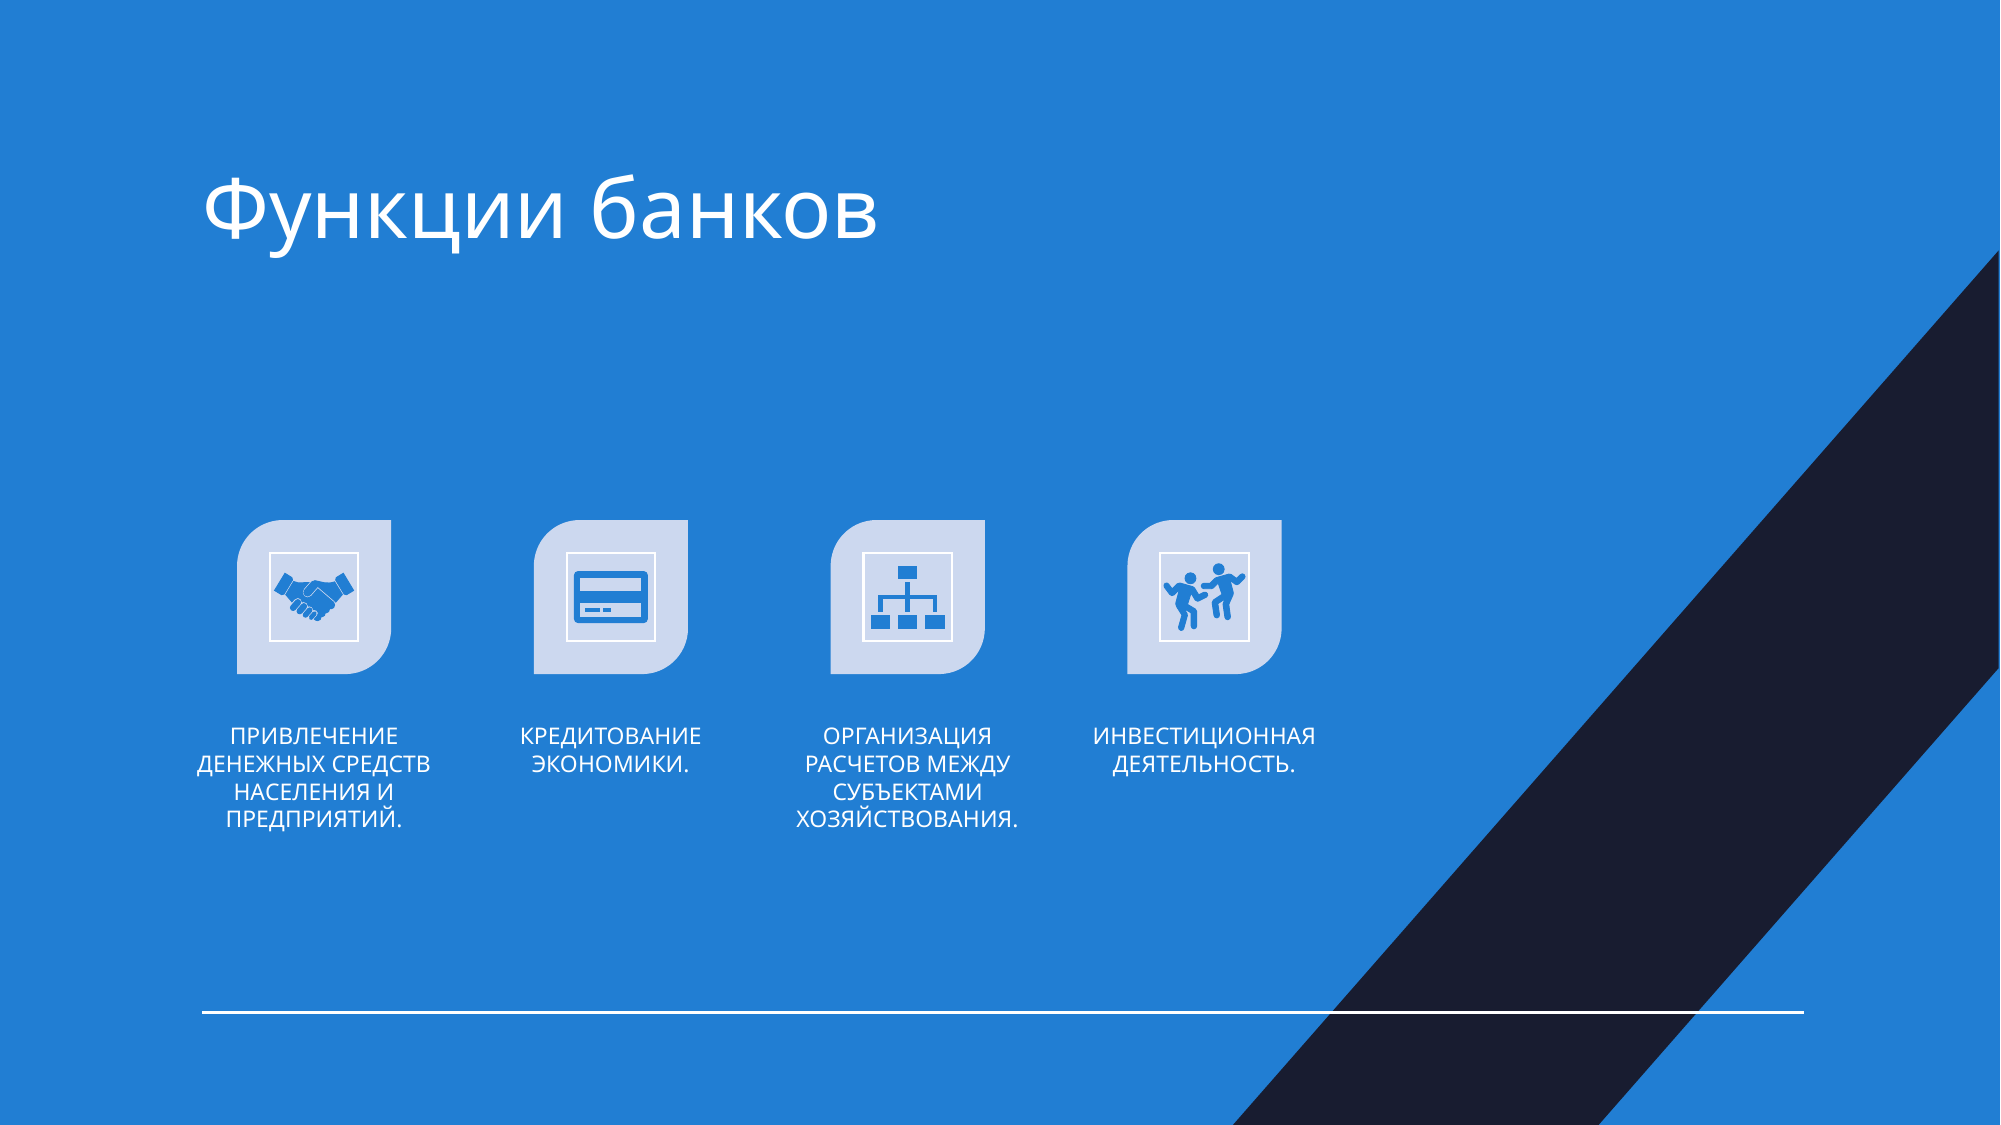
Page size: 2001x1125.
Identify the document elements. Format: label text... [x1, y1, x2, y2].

text_box Кредитование экономики. [484, 722, 738, 824]
text_box [0, 0, 2000, 1125]
text_box Привлечение денежных средств населения и предприятий. [187, 722, 441, 824]
title Функции банков [187, 143, 1642, 367]
text_box Инвестиционная деятельность. [1078, 722, 1331, 824]
text_box Организация расчетов между субъектами хозяйствования. [781, 722, 1035, 824]
